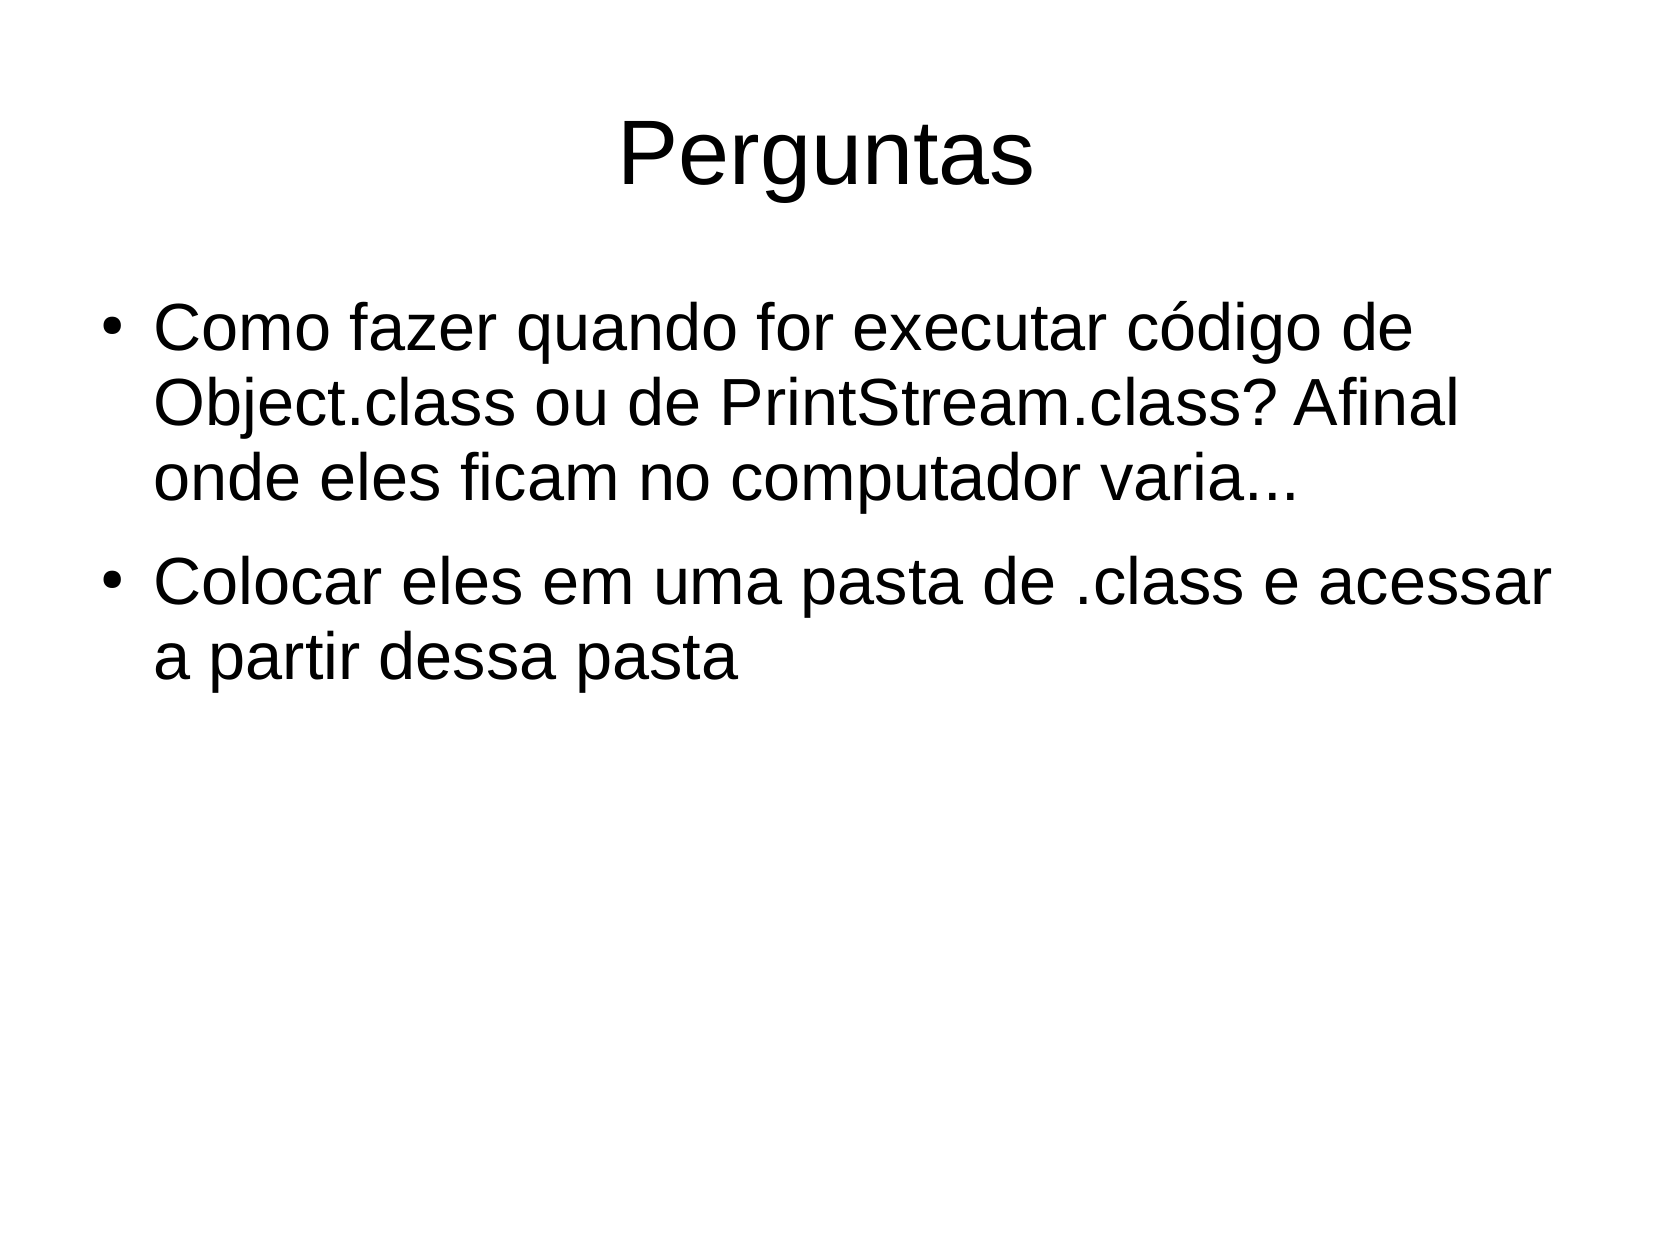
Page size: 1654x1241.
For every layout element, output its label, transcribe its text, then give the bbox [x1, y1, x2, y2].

title Perguntas [82, 49, 1571, 257]
list Como fazer quando for executar código de Object.class ou de PrintStream.class? Afinal onde eles ficam no computador varia... Colocar eles em uma pasta de .class e acessar a partir dessa pasta [82, 290, 1571, 1010]
